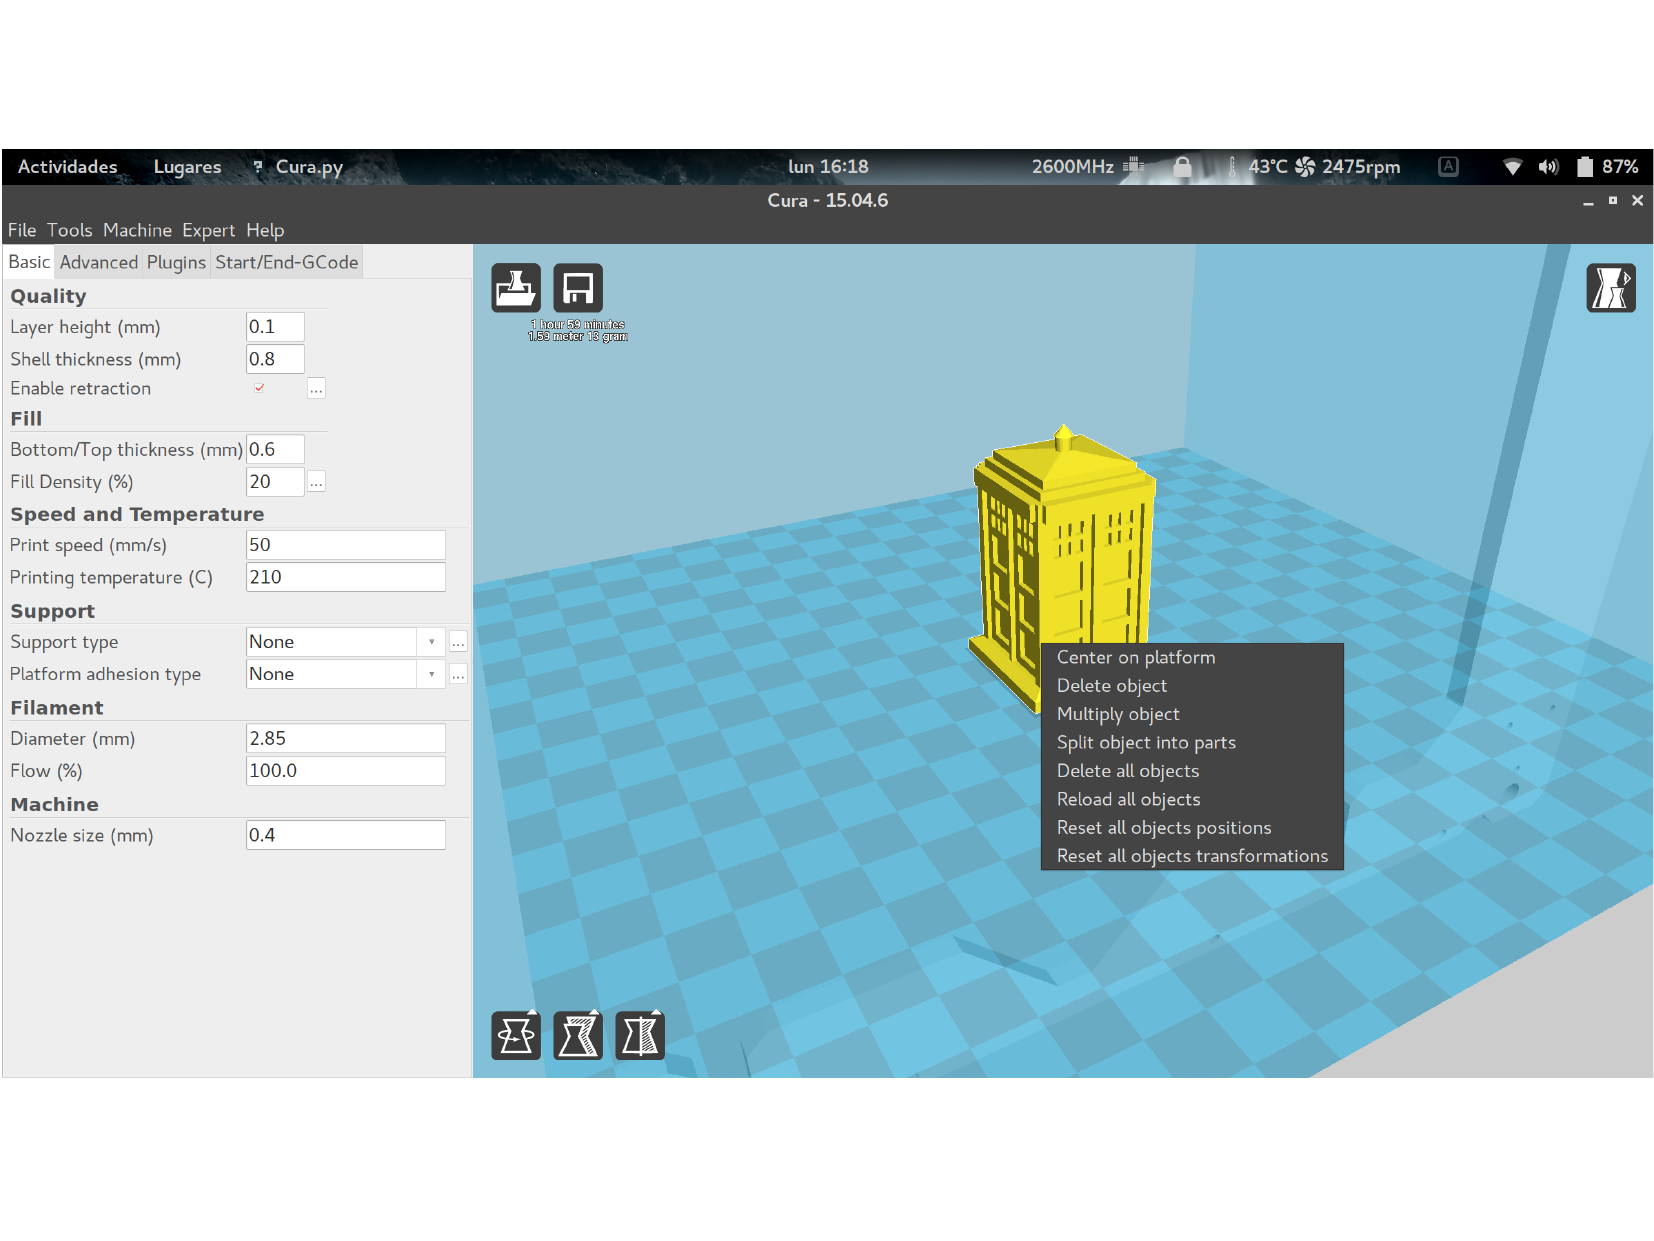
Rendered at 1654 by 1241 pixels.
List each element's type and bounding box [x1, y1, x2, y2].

picture [2, 149, 1654, 1078]
